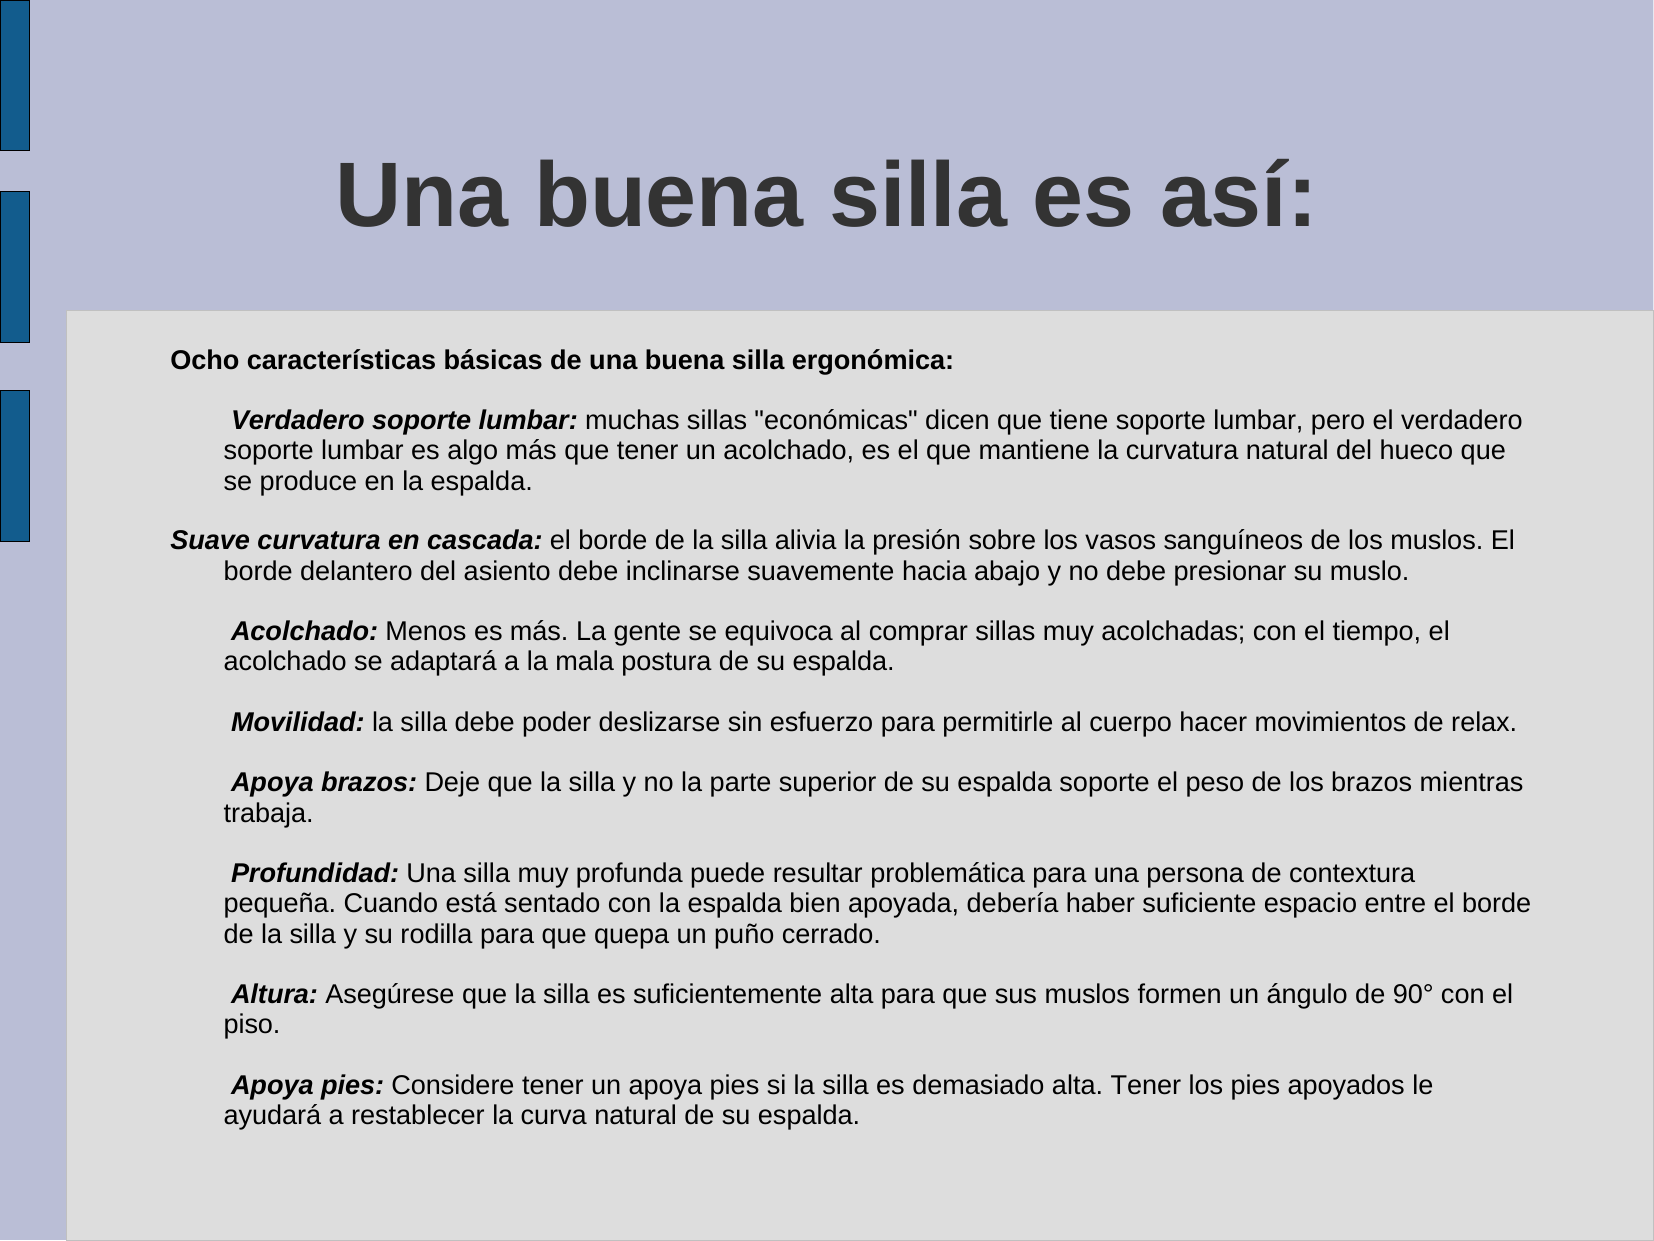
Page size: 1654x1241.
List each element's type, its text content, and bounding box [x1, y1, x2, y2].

list Ocho características básicas de una buena silla ergonómica: Verdadero soporte lumbar: muchas sillas "económicas" dicen que tiene soporte lumbar, pero el verdadero soporte lumbar es algo más que tener un acolchado, es el que mantiene la curvatura natural del hueco que se produce en la espalda. Suave curvatura en cascada: el borde de la silla alivia la presión sobre los vasos sanguíneos de los muslos. El borde delantero del asiento debe inclinarse suavemente hacia abajo y no debe presionar su muslo. Acolchado: Menos es más. La gente se equivoca al comprar sillas muy acolchadas; con el tiempo, el acolchado se adaptará a la mala postura de su espalda. Movilidad: la silla debe poder deslizarse sin esfuerzo para permitirle al cuerpo hacer movimientos de relax. Apoya brazos: Deje que la silla y no la parte superior de su espalda soporte el peso de los brazos mientras trabaja. Profundidad: Una silla muy profunda puede resultar problemática para una persona de contextura pequeña. Cuando está sentado con la espalda bien apoyada, debería haber suficiente espacio entre el borde de la silla y su rodilla para que quepa un puño cerrado. Altura: Asegúrese que la silla es suficientemente alta para que sus muslos formen un ángulo de 90° con el piso. Apoya pies: Considere tener un apoya pies si la silla es demasiado alta. Tener los pies apoyados le ayudará a restablecer la curva natural de su espalda. [152, 344, 1534, 1241]
title Una buena silla es así: [121, 91, 1534, 299]
